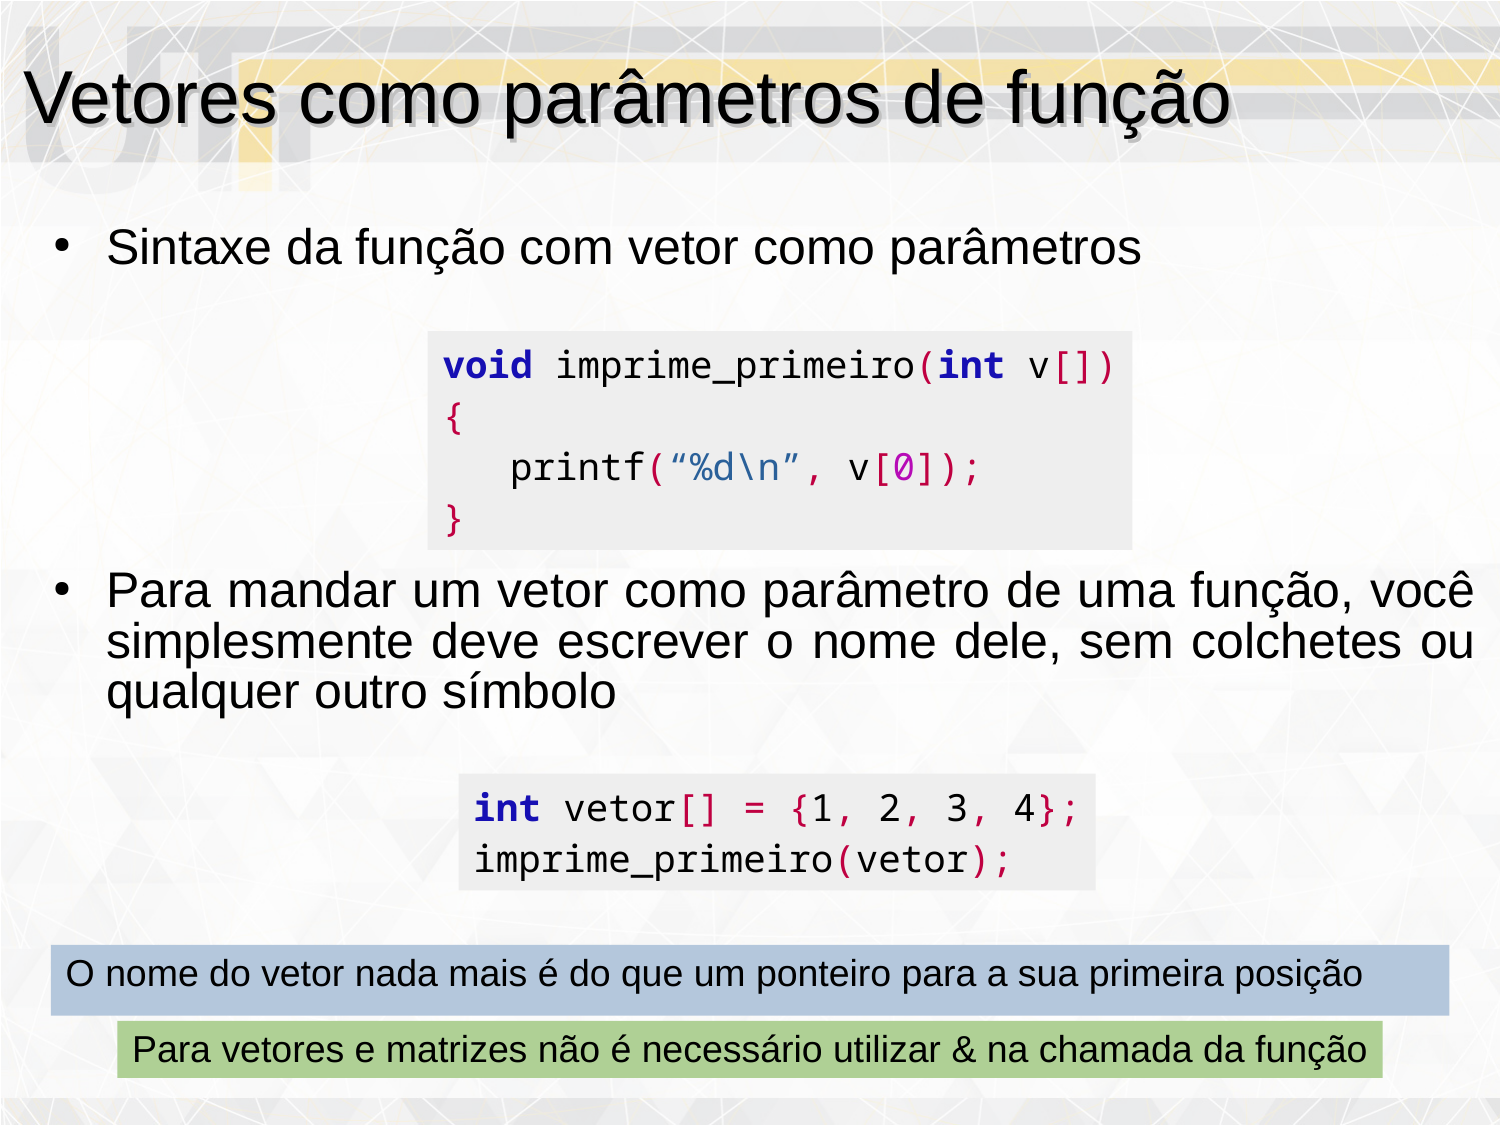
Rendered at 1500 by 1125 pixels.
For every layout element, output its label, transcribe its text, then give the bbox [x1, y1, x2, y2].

text_box int vetor[] = {1, 2, 3, 4}; imprime_primeiro(vetor); [458, 773, 1042, 873]
list Sintaxe da função com vetor como parâmetros Para mandar um vetor como parâmetro de uma função, você simplesmente deve escrever o nome dele, sem colchetes ou qualquer outro símbolo [35, 224, 1477, 1087]
text_box void imprime_primeiro(int v[]) { printf(“%d\n”, v[0]); } [427, 331, 1073, 514]
text_box Para vetores e matrizes não é necessário utilizar & na chamada da função [117, 1020, 1383, 1078]
title Vetores como parâmetros de função [23, 18, 1489, 178]
text_box O nome do vetor nada mais é do que um ponteiro para a sua primeira posição [50, 944, 1450, 1016]
